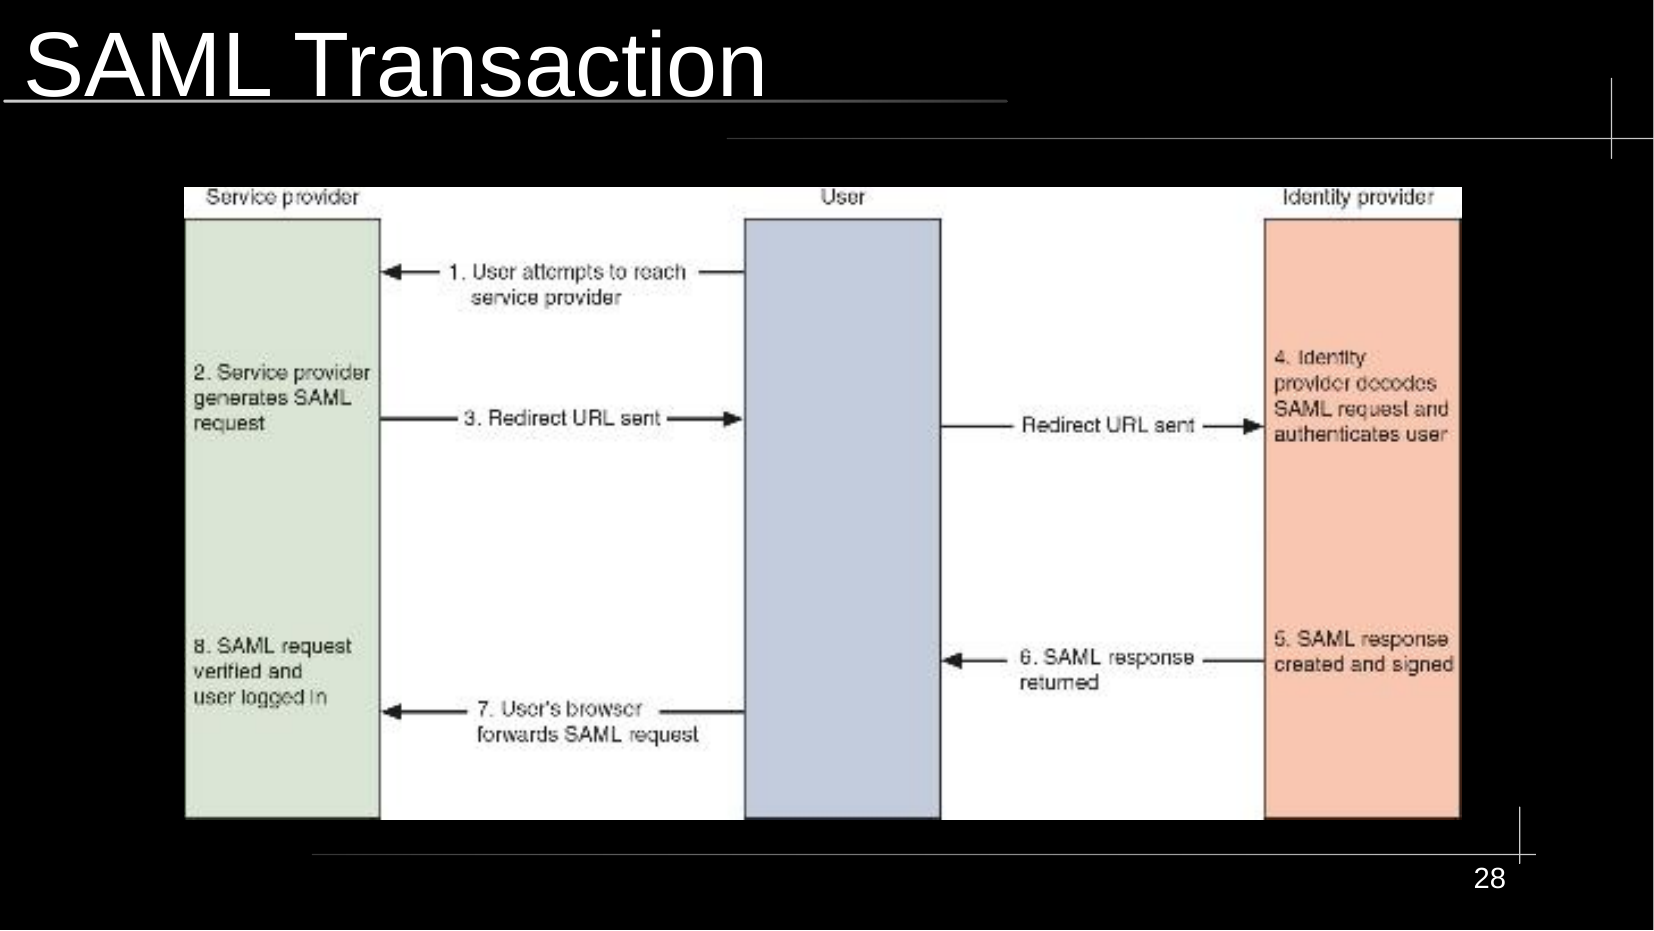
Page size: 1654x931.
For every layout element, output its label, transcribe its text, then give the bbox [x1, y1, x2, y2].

picture [184, 187, 1462, 820]
title SAML Transaction [23, 11, 1589, 119]
